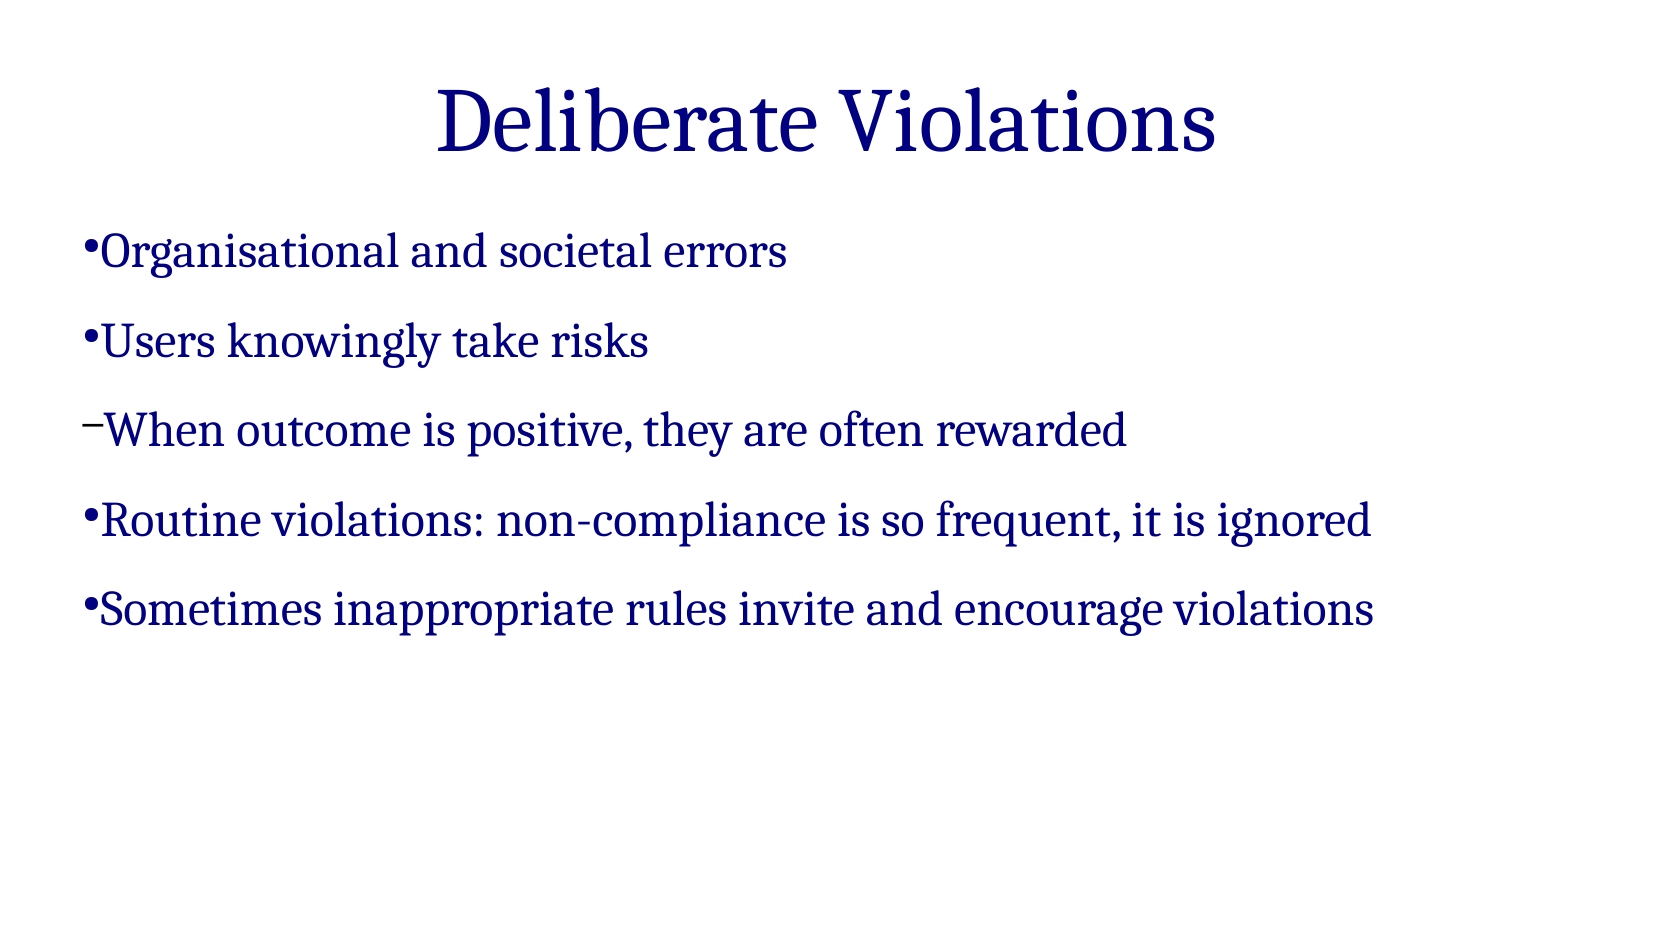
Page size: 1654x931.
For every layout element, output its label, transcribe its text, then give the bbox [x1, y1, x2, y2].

list Organisational and societal errors Users knowingly take risks When outcome is positive, they are often rewarded Routine violations: non-compliance is so frequent, it is ignored Sometimes inappropriate rules invite and encourage violations [82, 217, 1571, 758]
title Deliberate Violations [82, 37, 1571, 193]
